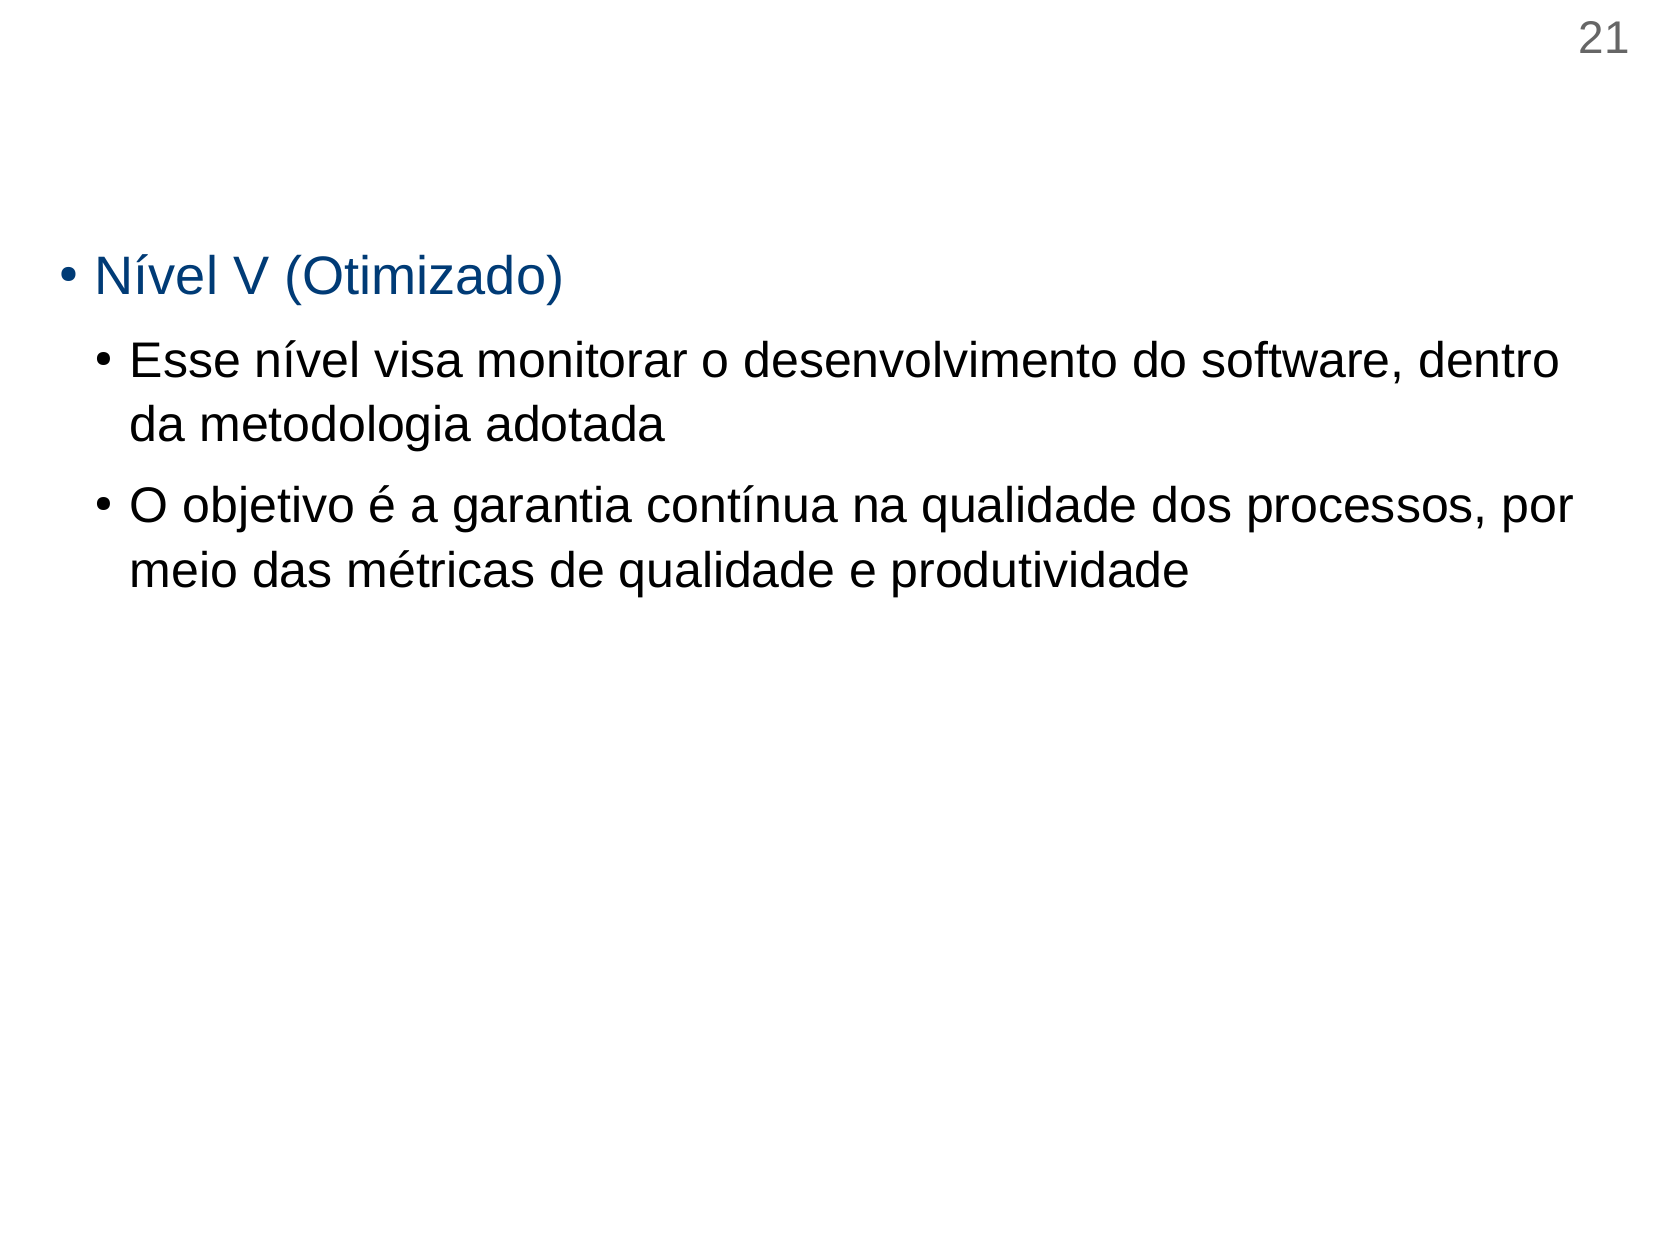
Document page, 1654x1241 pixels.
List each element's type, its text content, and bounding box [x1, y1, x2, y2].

list Nível V (Otimizado) Esse nível visa monitorar o desenvolvimento do software, dentro da metodologia adotada O objetivo é a garantia contínua na qualidade dos processos, por meio das métricas de qualidade e produtividade [59, 236, 1595, 1211]
